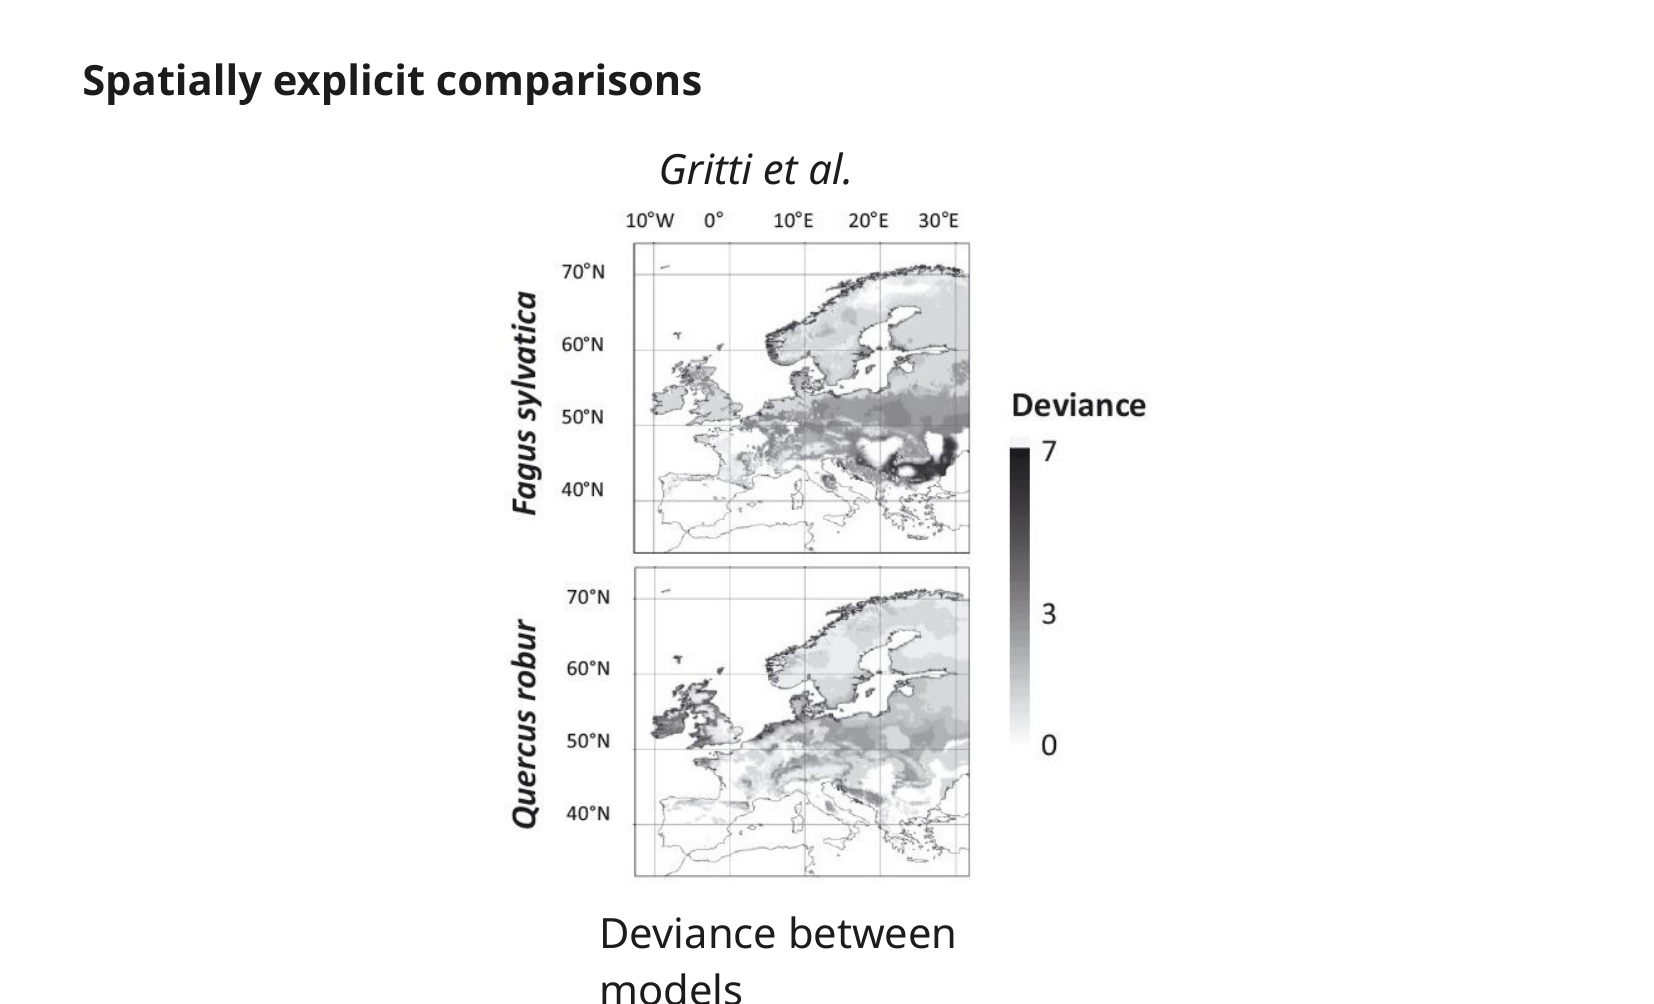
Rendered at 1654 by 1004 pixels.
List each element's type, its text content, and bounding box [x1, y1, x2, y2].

text_box Deviance between models [599, 903, 1055, 983]
text_box Gritti et al. (2013b) [658, 139, 996, 191]
text_box Spatially explicit comparisons [82, 51, 1571, 130]
picture [484, 191, 1169, 884]
